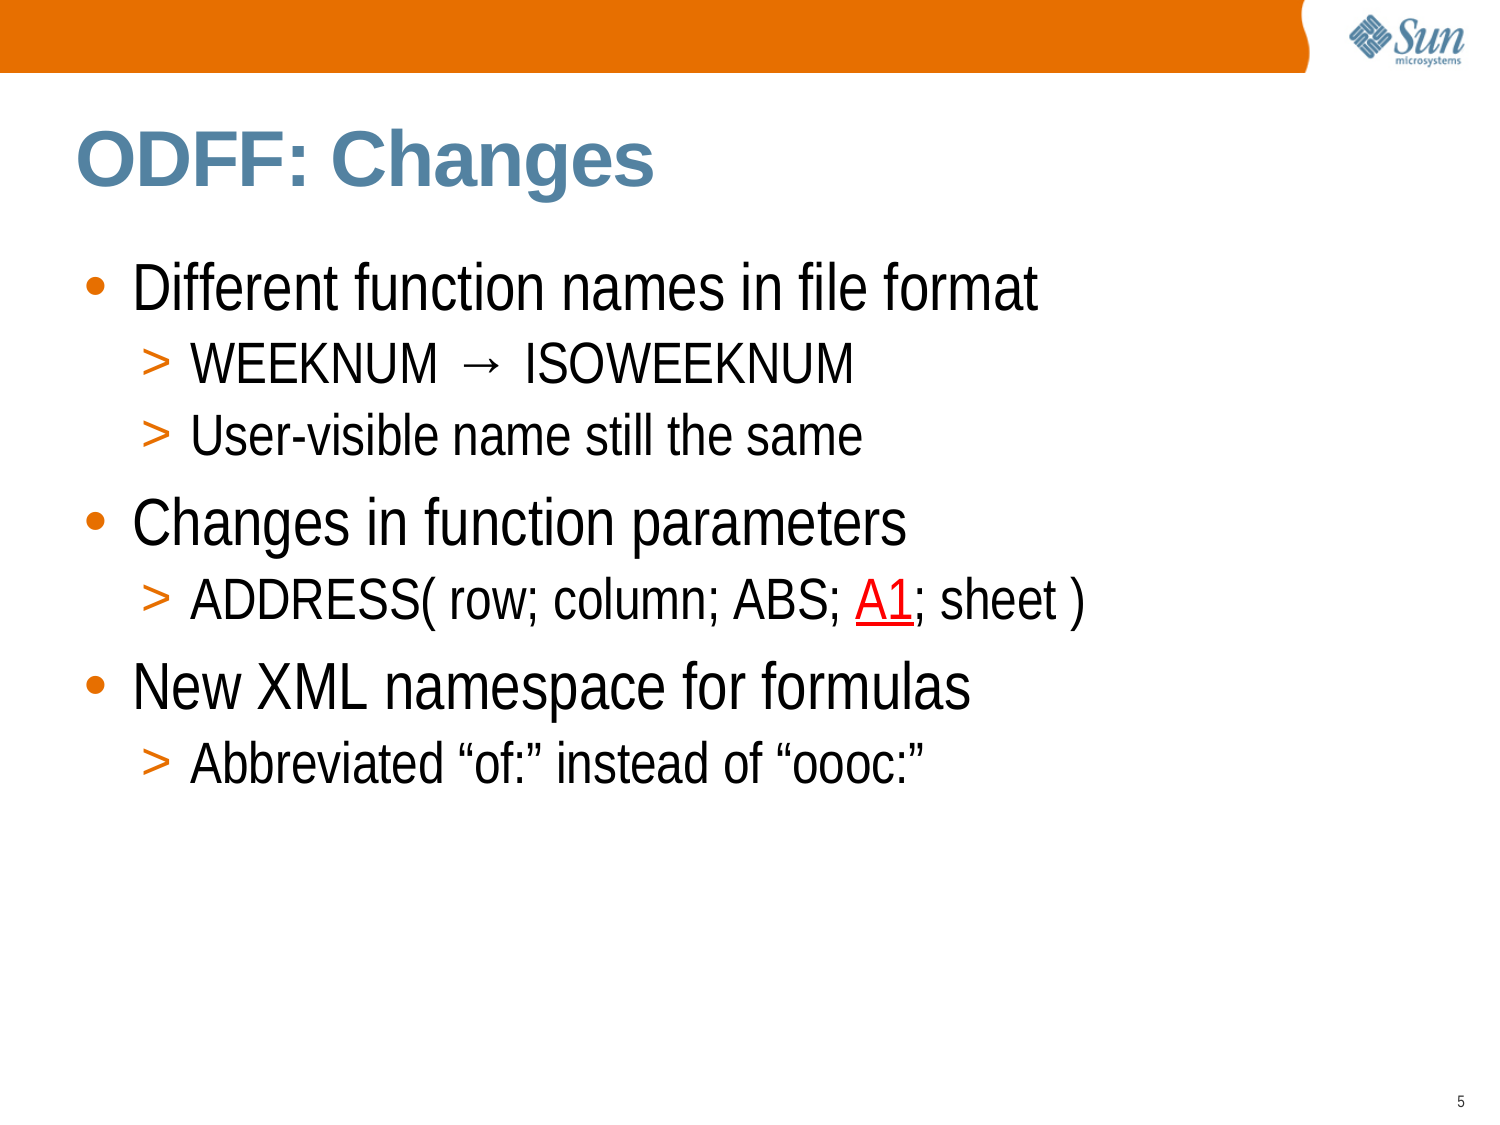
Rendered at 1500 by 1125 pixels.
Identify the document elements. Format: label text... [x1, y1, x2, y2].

title ODFF: Changes [75, 123, 1437, 227]
picture [0, 0, 1500, 73]
list Different function names in file format WEEKNUM → ISOWEEKNUM User-visible name still the same Changes in function parameters ADDRESS( row; column; ABS; A1; sheet ) New XML namespace for formulas Abbreviated “of:” instead of “oooc:” [64, 258, 1401, 1062]
